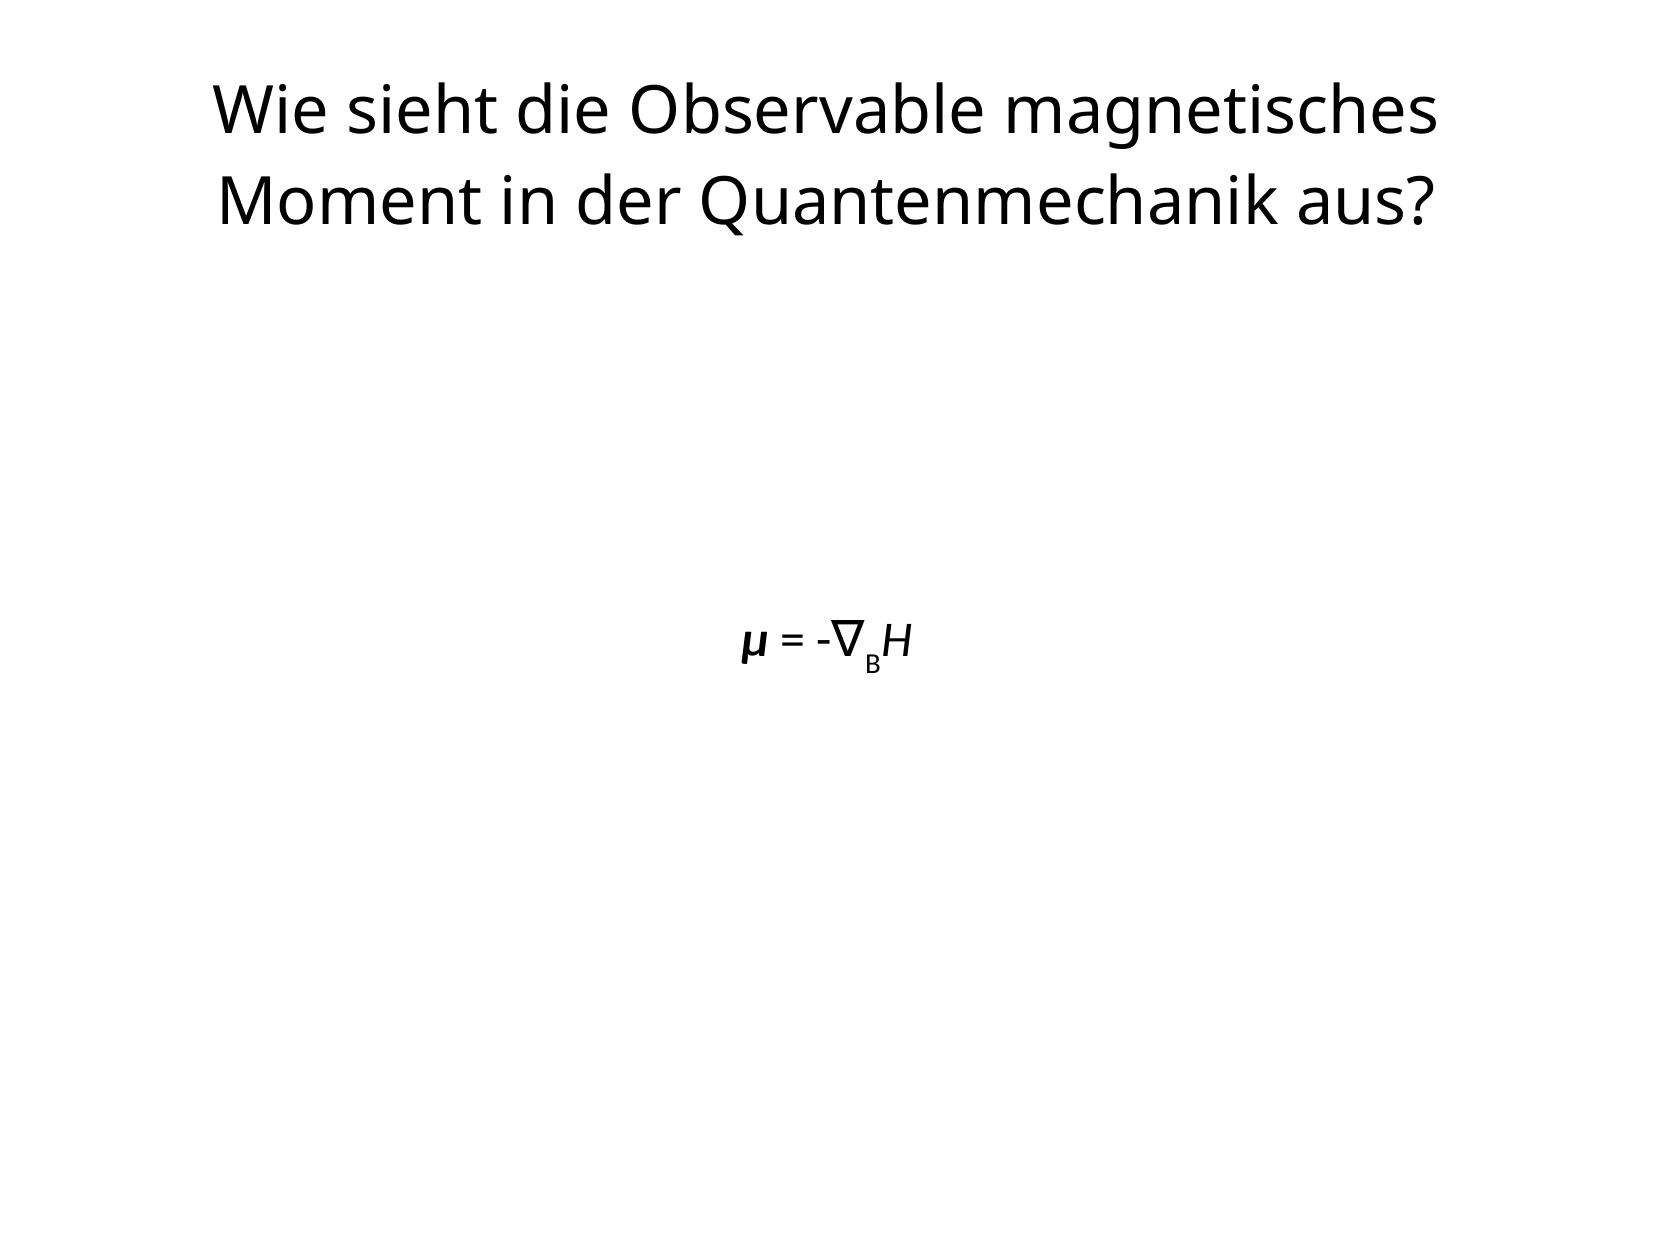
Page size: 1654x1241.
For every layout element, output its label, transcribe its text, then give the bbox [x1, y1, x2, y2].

title Wie sieht die Observable magnetisches Moment in der Quantenmechanik aus? [82, 49, 1571, 257]
subtitle μ = -∇BH [82, 290, 1571, 1010]
